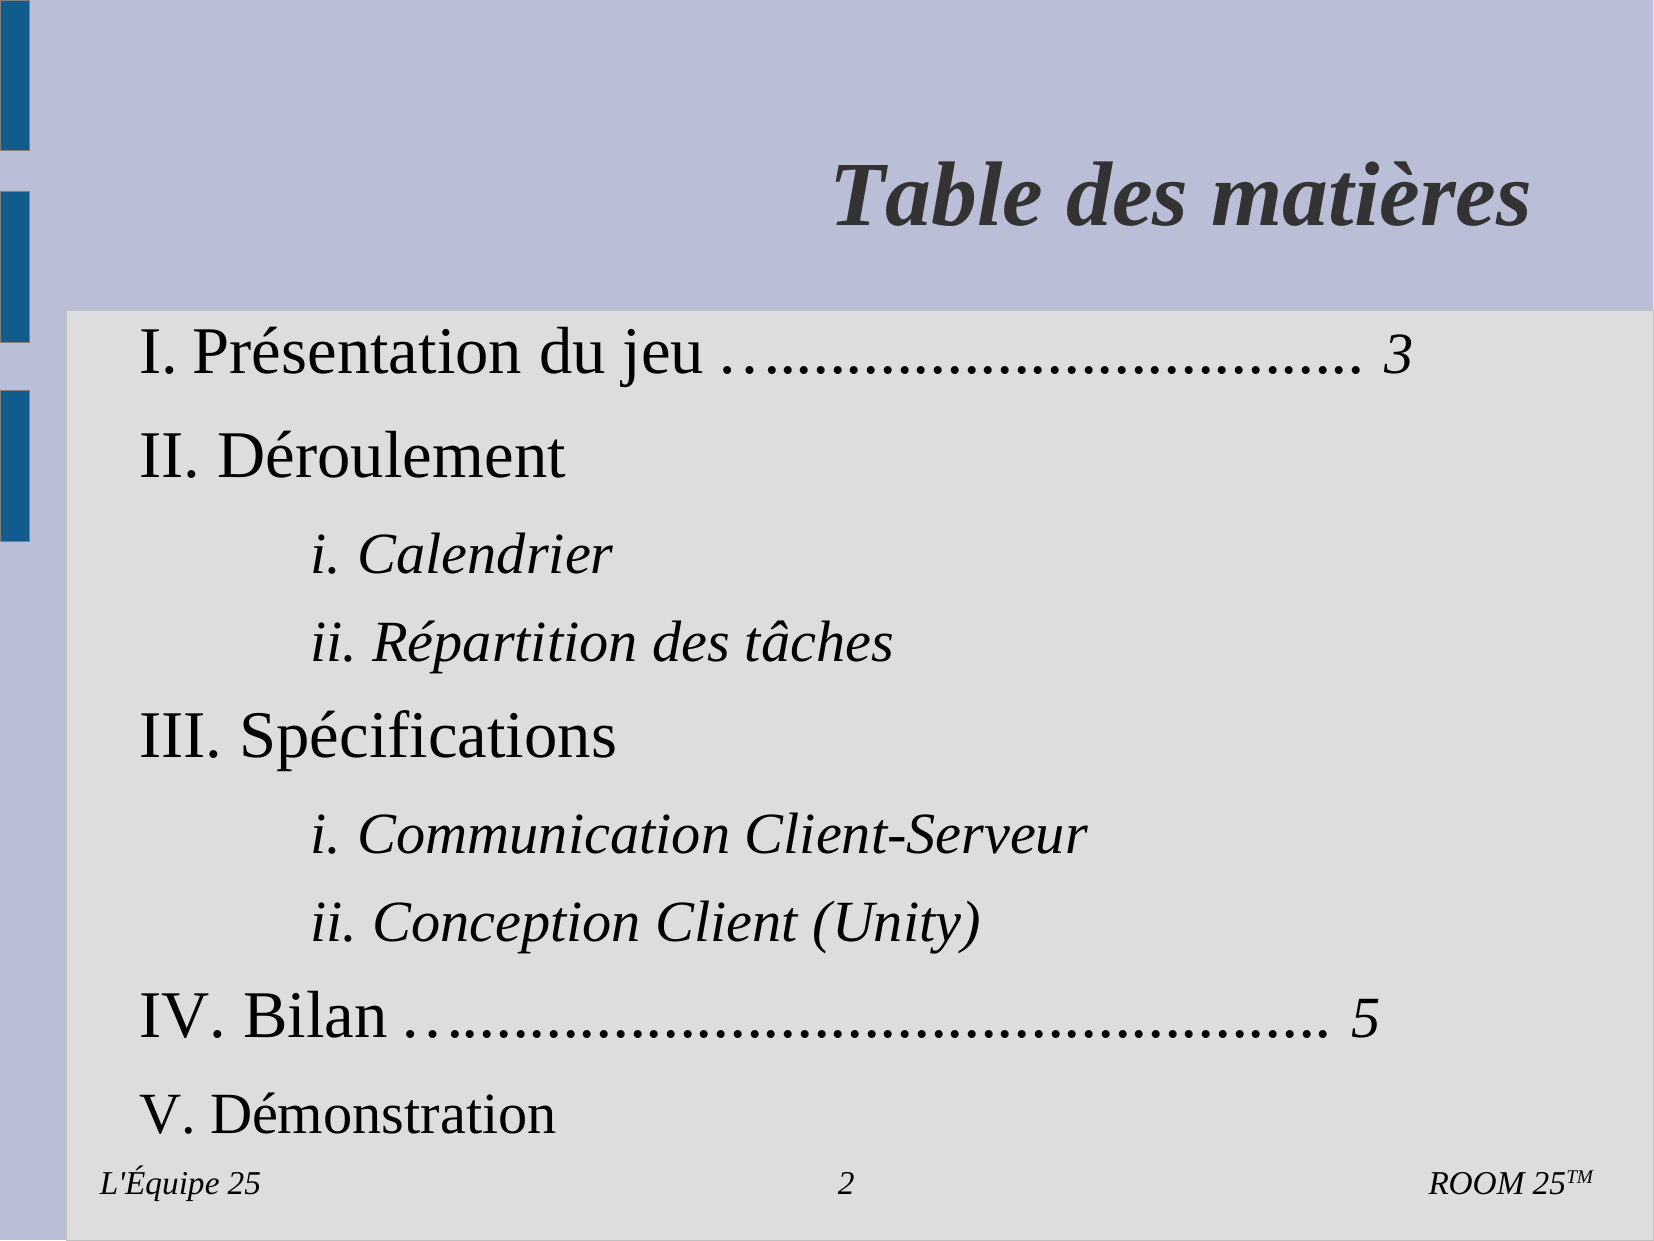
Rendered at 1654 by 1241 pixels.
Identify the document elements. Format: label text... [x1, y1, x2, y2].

title Table des matières [121, 91, 1534, 299]
list L'Équipe 25 2 ROOM 25TM [28, 1164, 1654, 1202]
list Présentation du jeu …................................... 3 Déroulement Calendrier Répartition des tâches Spécifications Communication Client-Serveur Conception Client (Unity) Bilan ….................................................... 5 Démonstration [121, 314, 1534, 1146]
